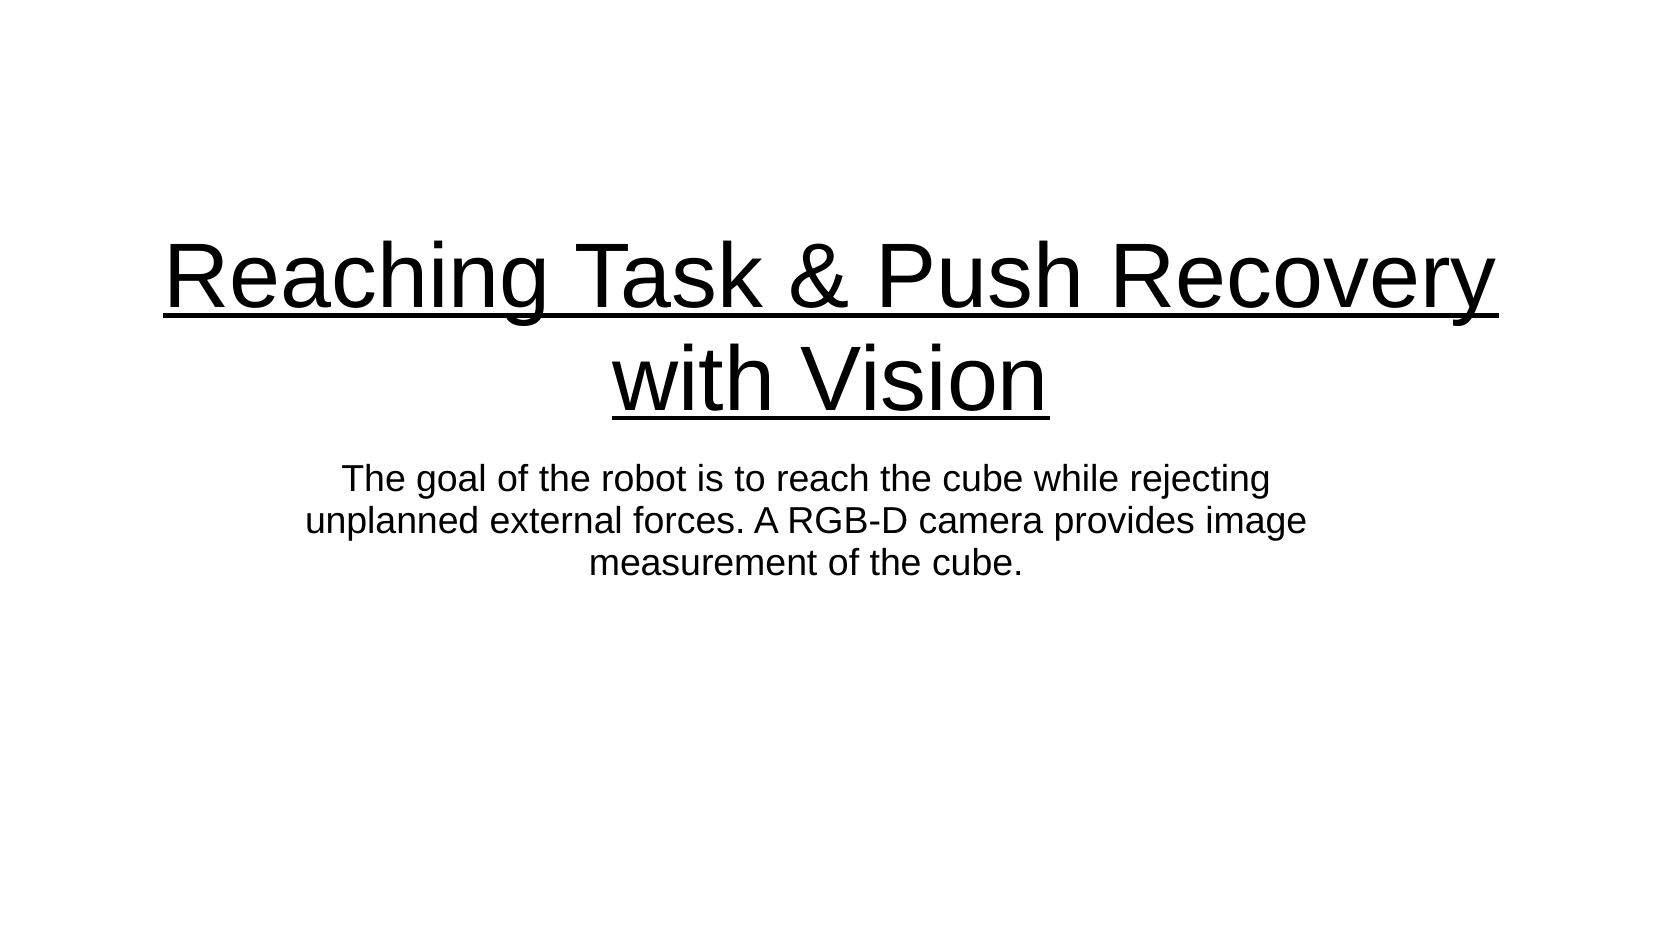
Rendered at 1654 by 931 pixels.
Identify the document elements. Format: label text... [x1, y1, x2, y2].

title Reaching Task & Push Recovery with Vision [86, 224, 1576, 430]
text_box The goal of the robot is to reach the cube while rejecting unplanned external forces. A RGB-D camera provides image measurement of the cube. [236, 450, 1377, 616]
